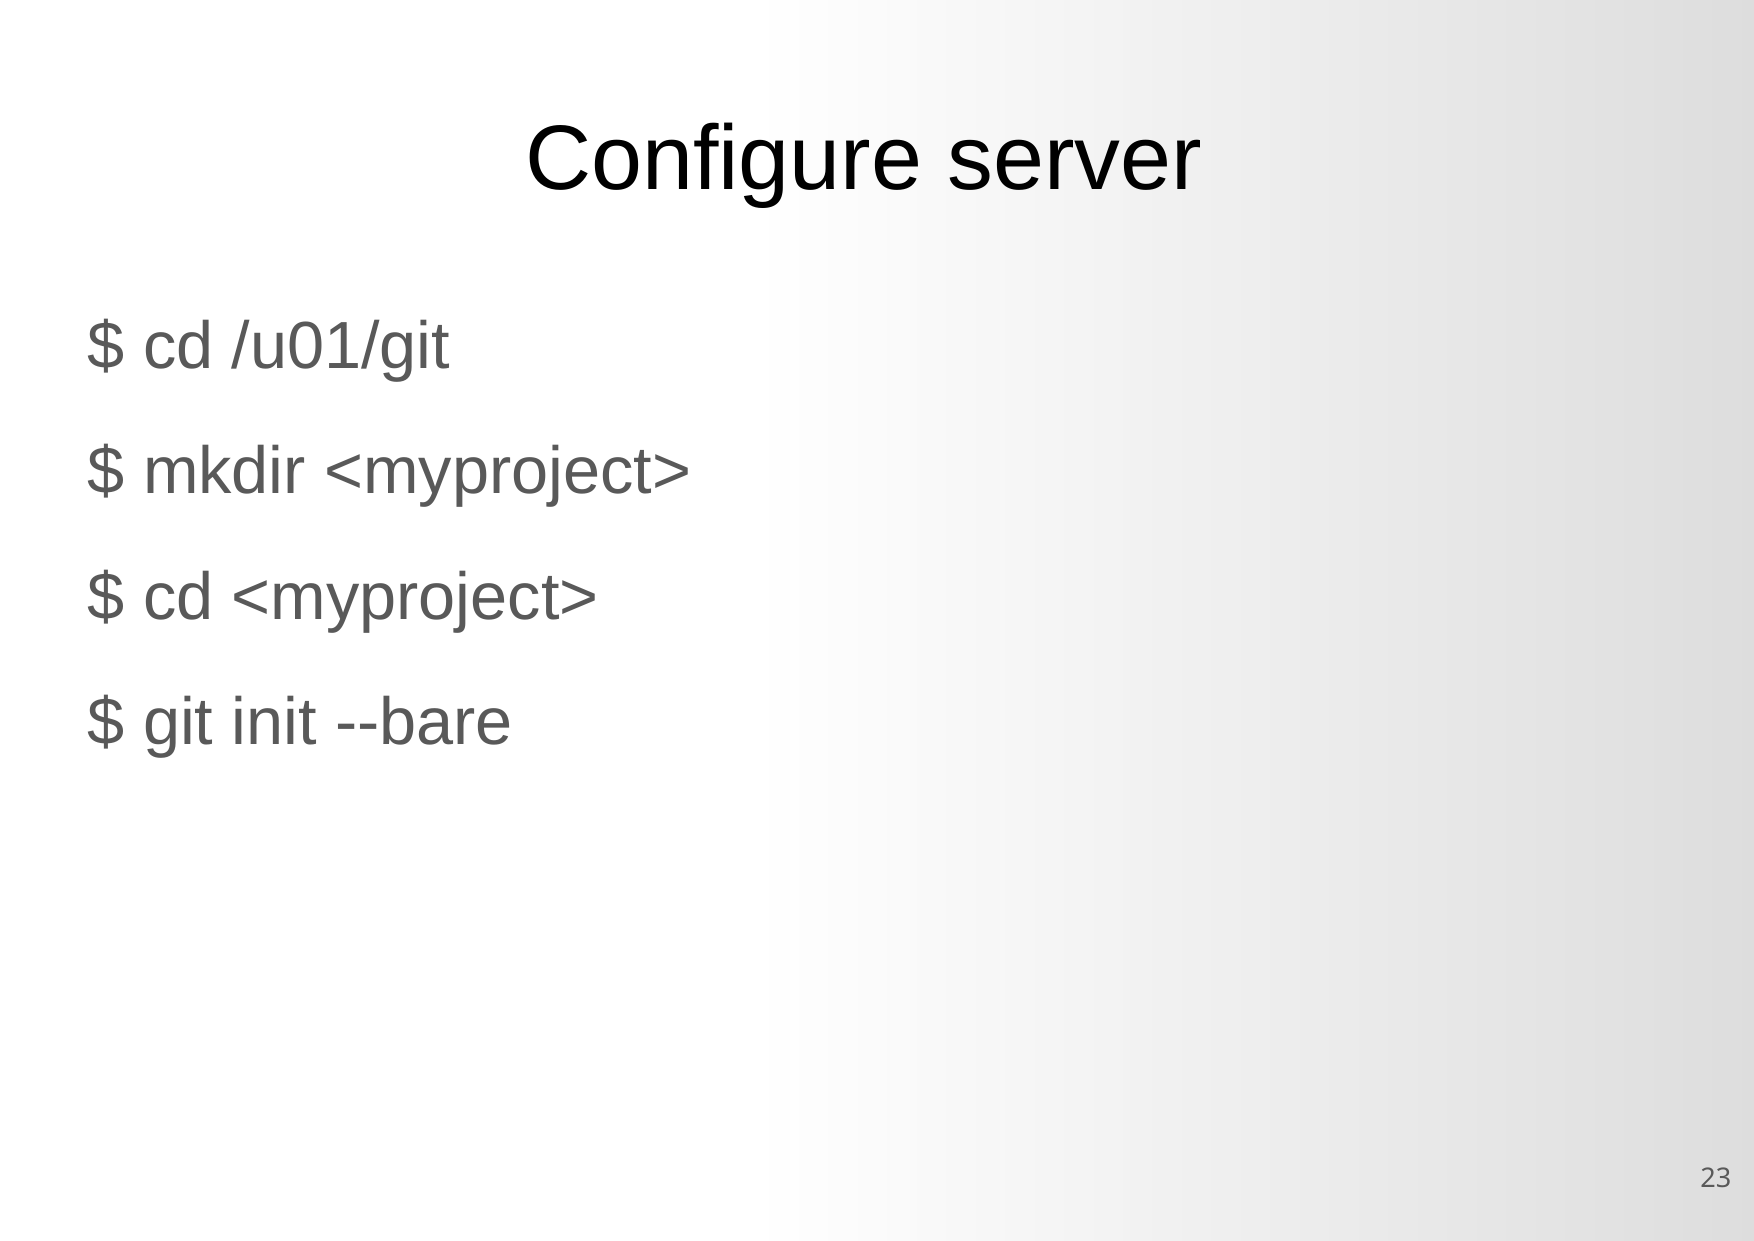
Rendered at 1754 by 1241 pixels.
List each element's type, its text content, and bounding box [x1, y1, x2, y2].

slide_number <number> [1641, 1145, 1747, 1241]
title Configure server [87, 49, 1667, 257]
list $ cd /u01/git $ mkdir <myproject> $ cd <myproject> $ git init --bare [87, 290, 1667, 1010]
